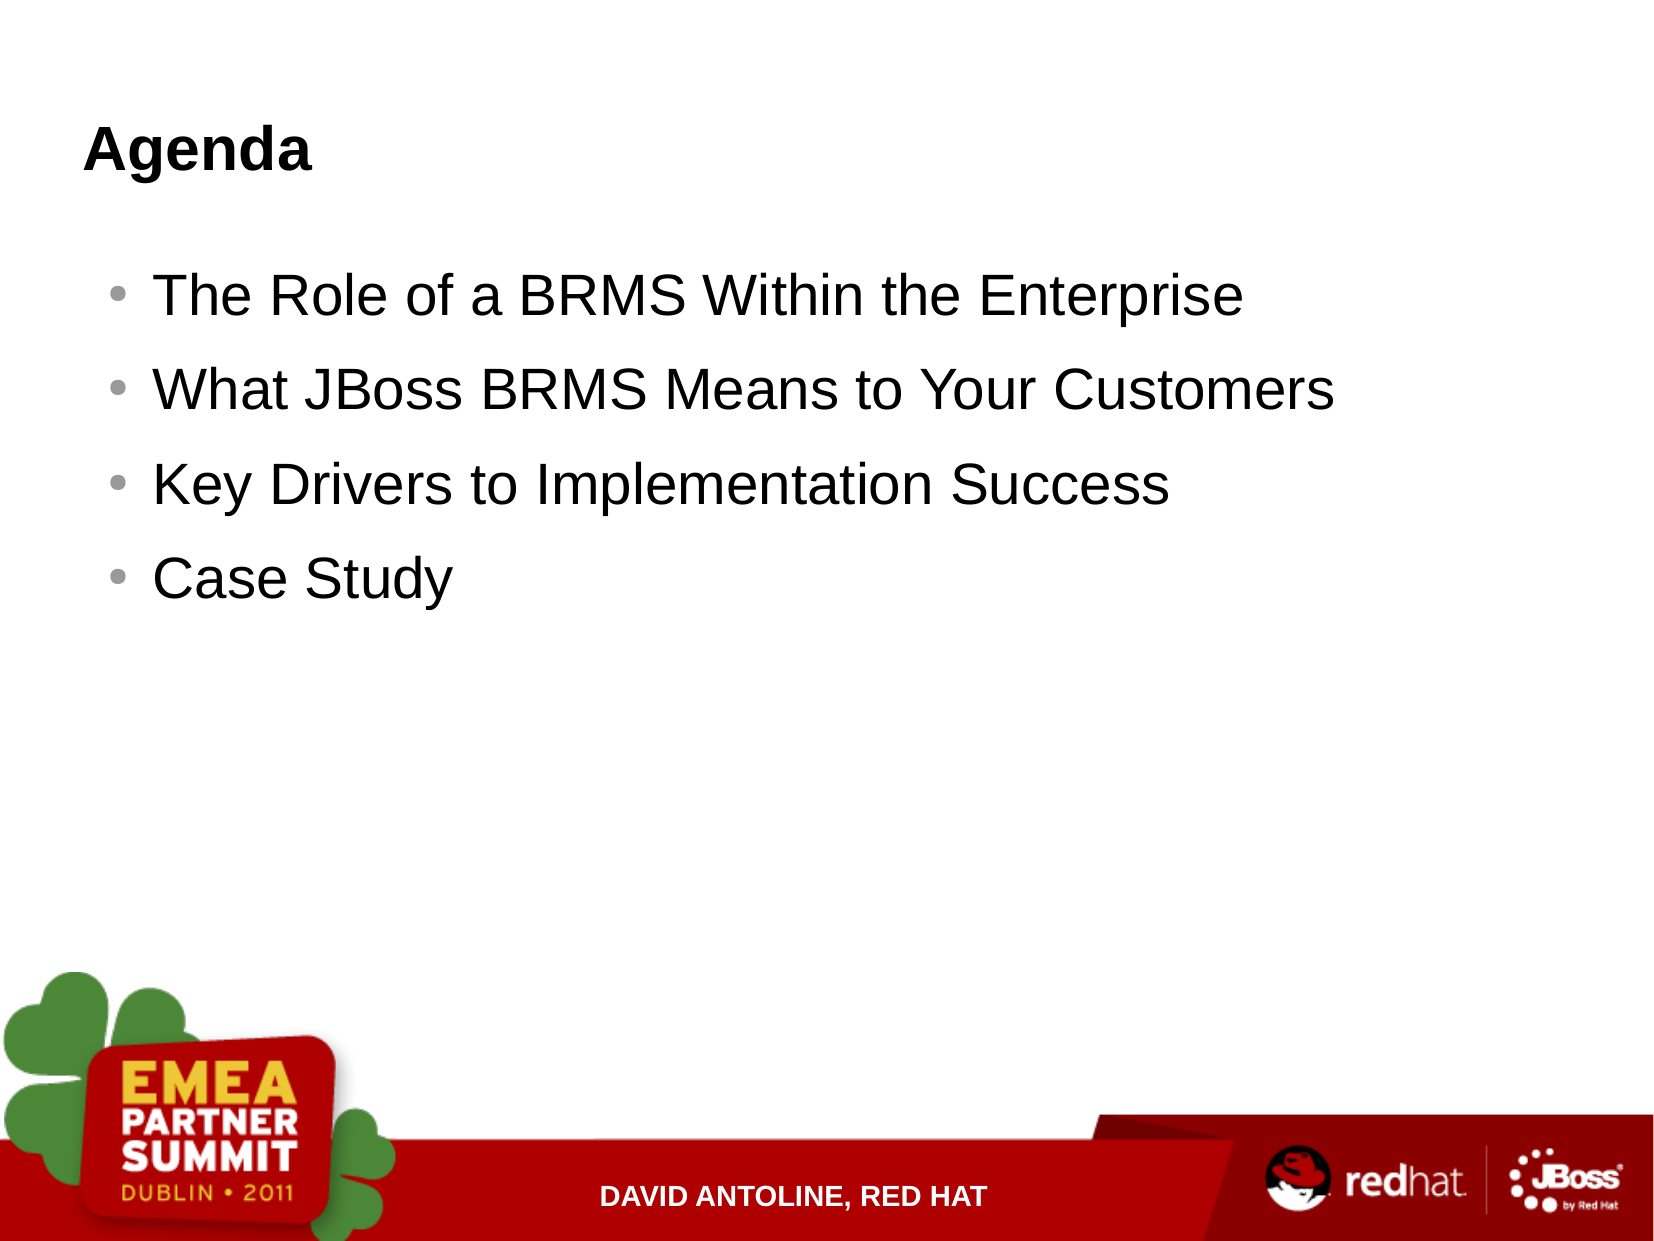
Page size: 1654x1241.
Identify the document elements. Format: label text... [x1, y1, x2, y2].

list The Role of a BRMS Within the Enterprise What JBoss BRMS Means to Your Customers Key Drivers to Implementation Success Case Study [92, 262, 1581, 1042]
picture [0, 972, 1654, 1241]
title Agenda [82, 55, 1571, 243]
